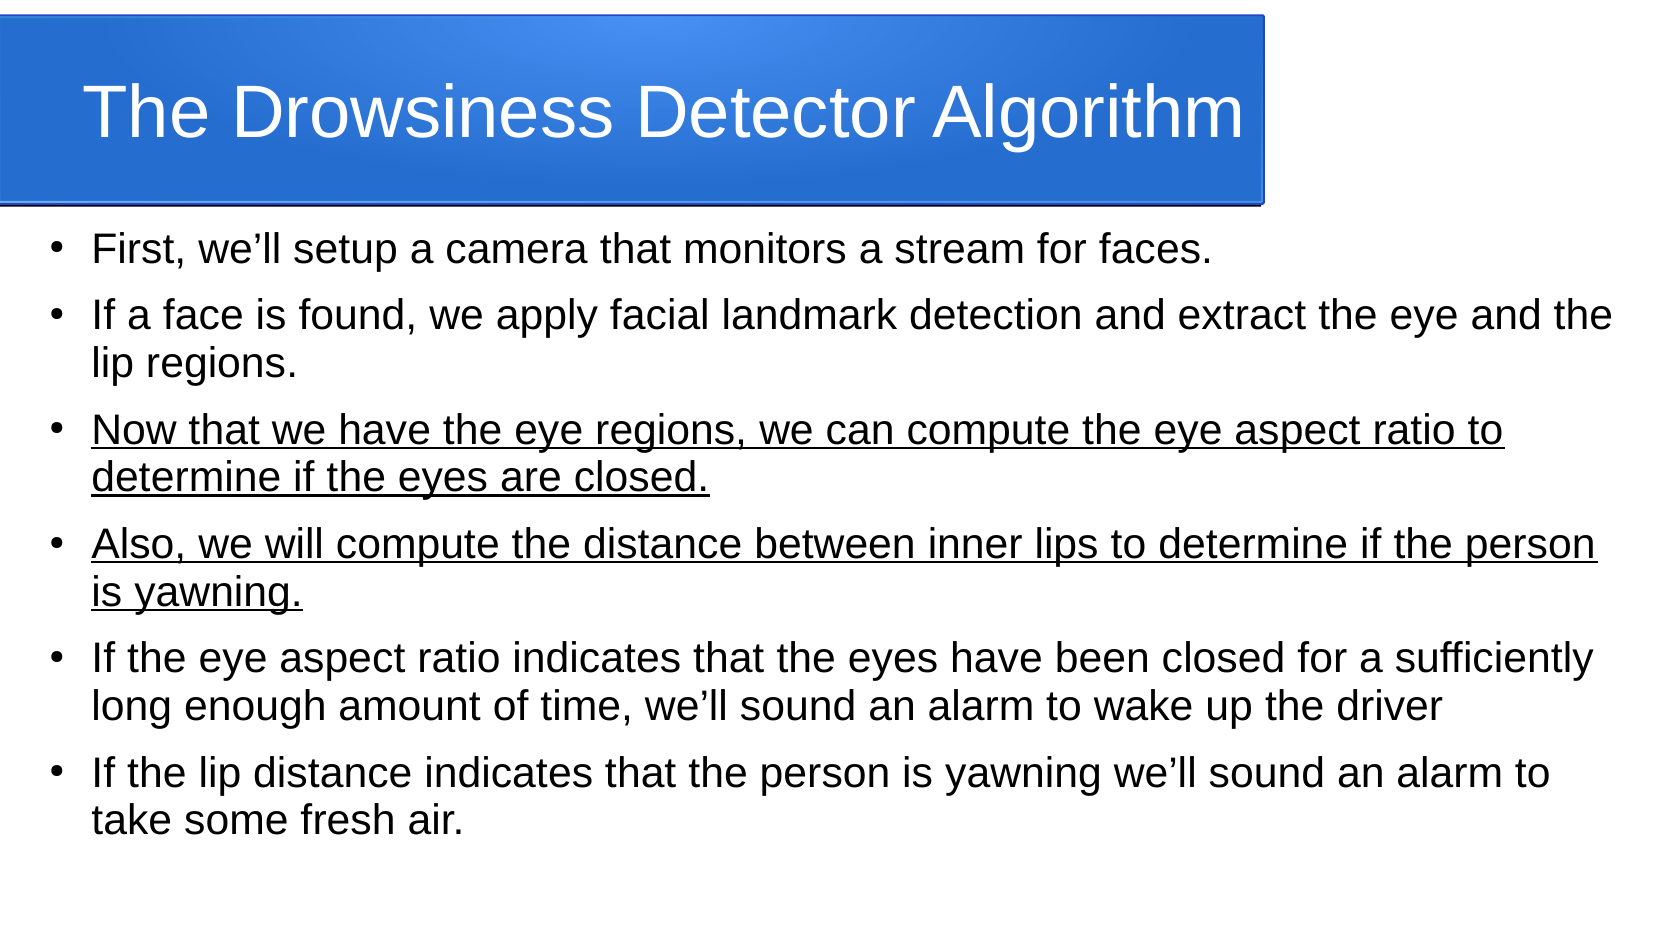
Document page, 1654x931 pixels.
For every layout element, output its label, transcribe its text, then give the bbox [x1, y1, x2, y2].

title The Drowsiness Detector Algorithm [82, 29, 1335, 196]
list First, we’ll setup a camera that monitors a stream for faces. If a face is found, we apply facial landmark detection and extract the eye and the lip regions. Now that we have the eye regions, we can compute the eye aspect ratio to determine if the eyes are closed. Also, we will compute the distance between inner lips to determine if the person is yawning. If the eye aspect ratio indicates that the eyes have been closed for a sufficiently long enough amount of time, we’ll sound an alarm to wake up the driver If the lip distance indicates that the person is yawning we’ll sound an alarm to take some fresh air. [35, 224, 1619, 886]
